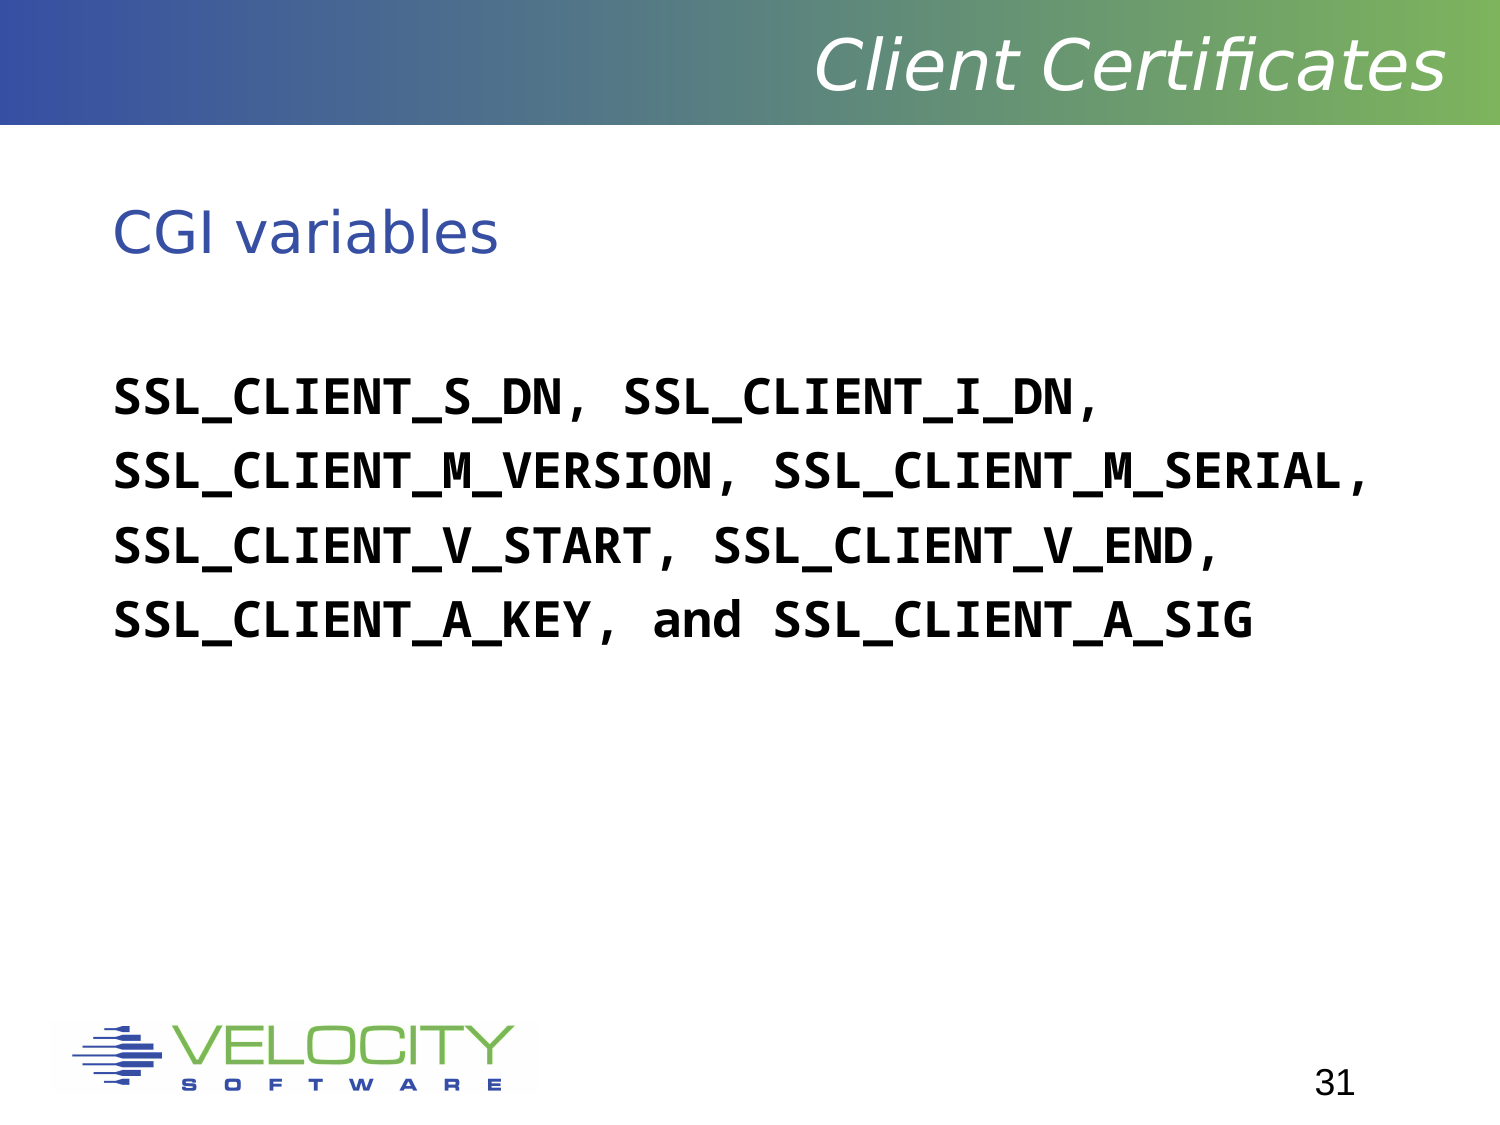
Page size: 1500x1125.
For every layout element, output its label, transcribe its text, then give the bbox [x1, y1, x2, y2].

list CGI variables SSL_CLIENT_S_DN, SSL_CLIENT_I_DN, SSL_CLIENT_M_VERSION, SSL_CLIENT_M_SERIAL, SSL_CLIENT_V_START, SSL_CLIENT_V_END, SSL_CLIENT_A_KEY, and SSL_CLIENT_A_SIG [70, 187, 1500, 856]
title Client Certificates [62, 12, 1463, 113]
picture [50, 1021, 538, 1094]
